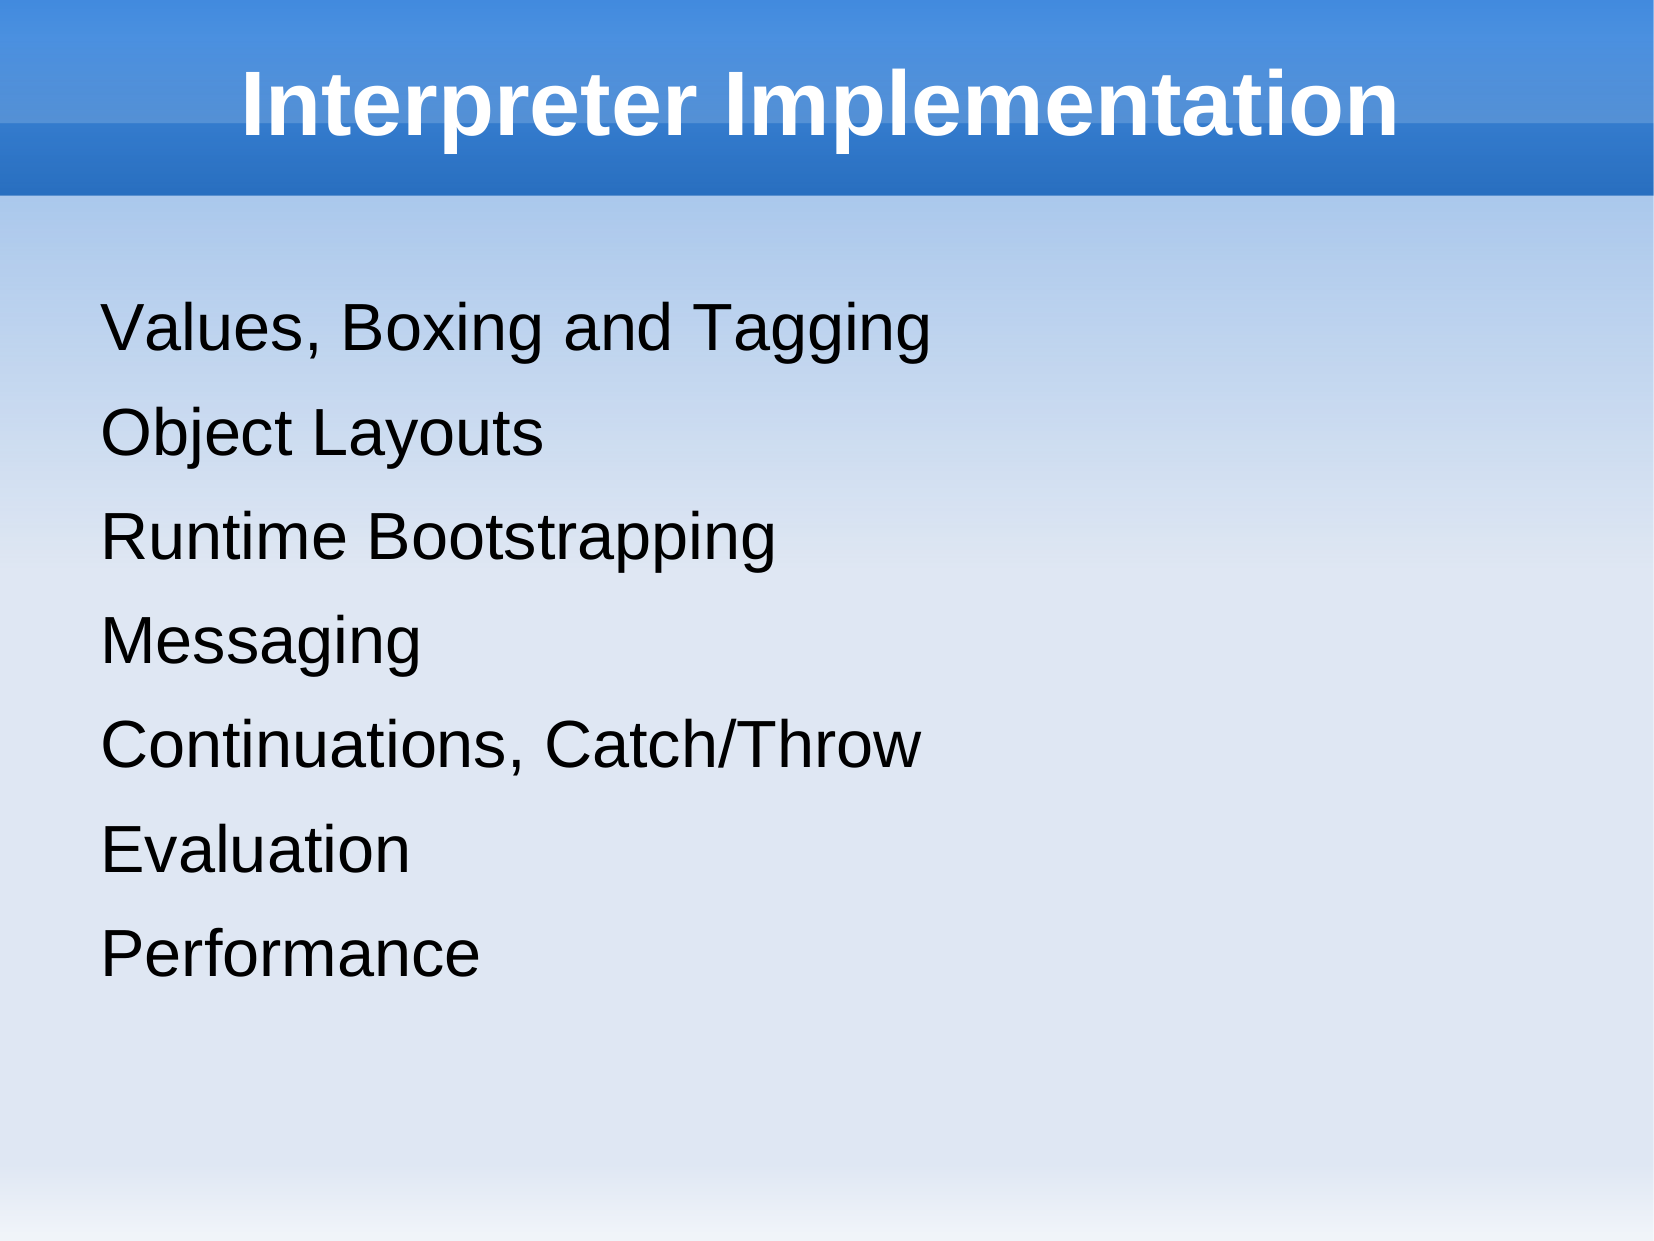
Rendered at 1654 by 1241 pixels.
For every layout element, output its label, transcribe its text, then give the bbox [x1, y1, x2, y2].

title Interpreter Implementation [76, 7, 1565, 200]
list Values, Boxing and Tagging Object Layouts Runtime Bootstrapping Messaging Continuations, Catch/Throw Evaluation Performance [82, 290, 1571, 1094]
picture [0, 0, 1654, 1241]
